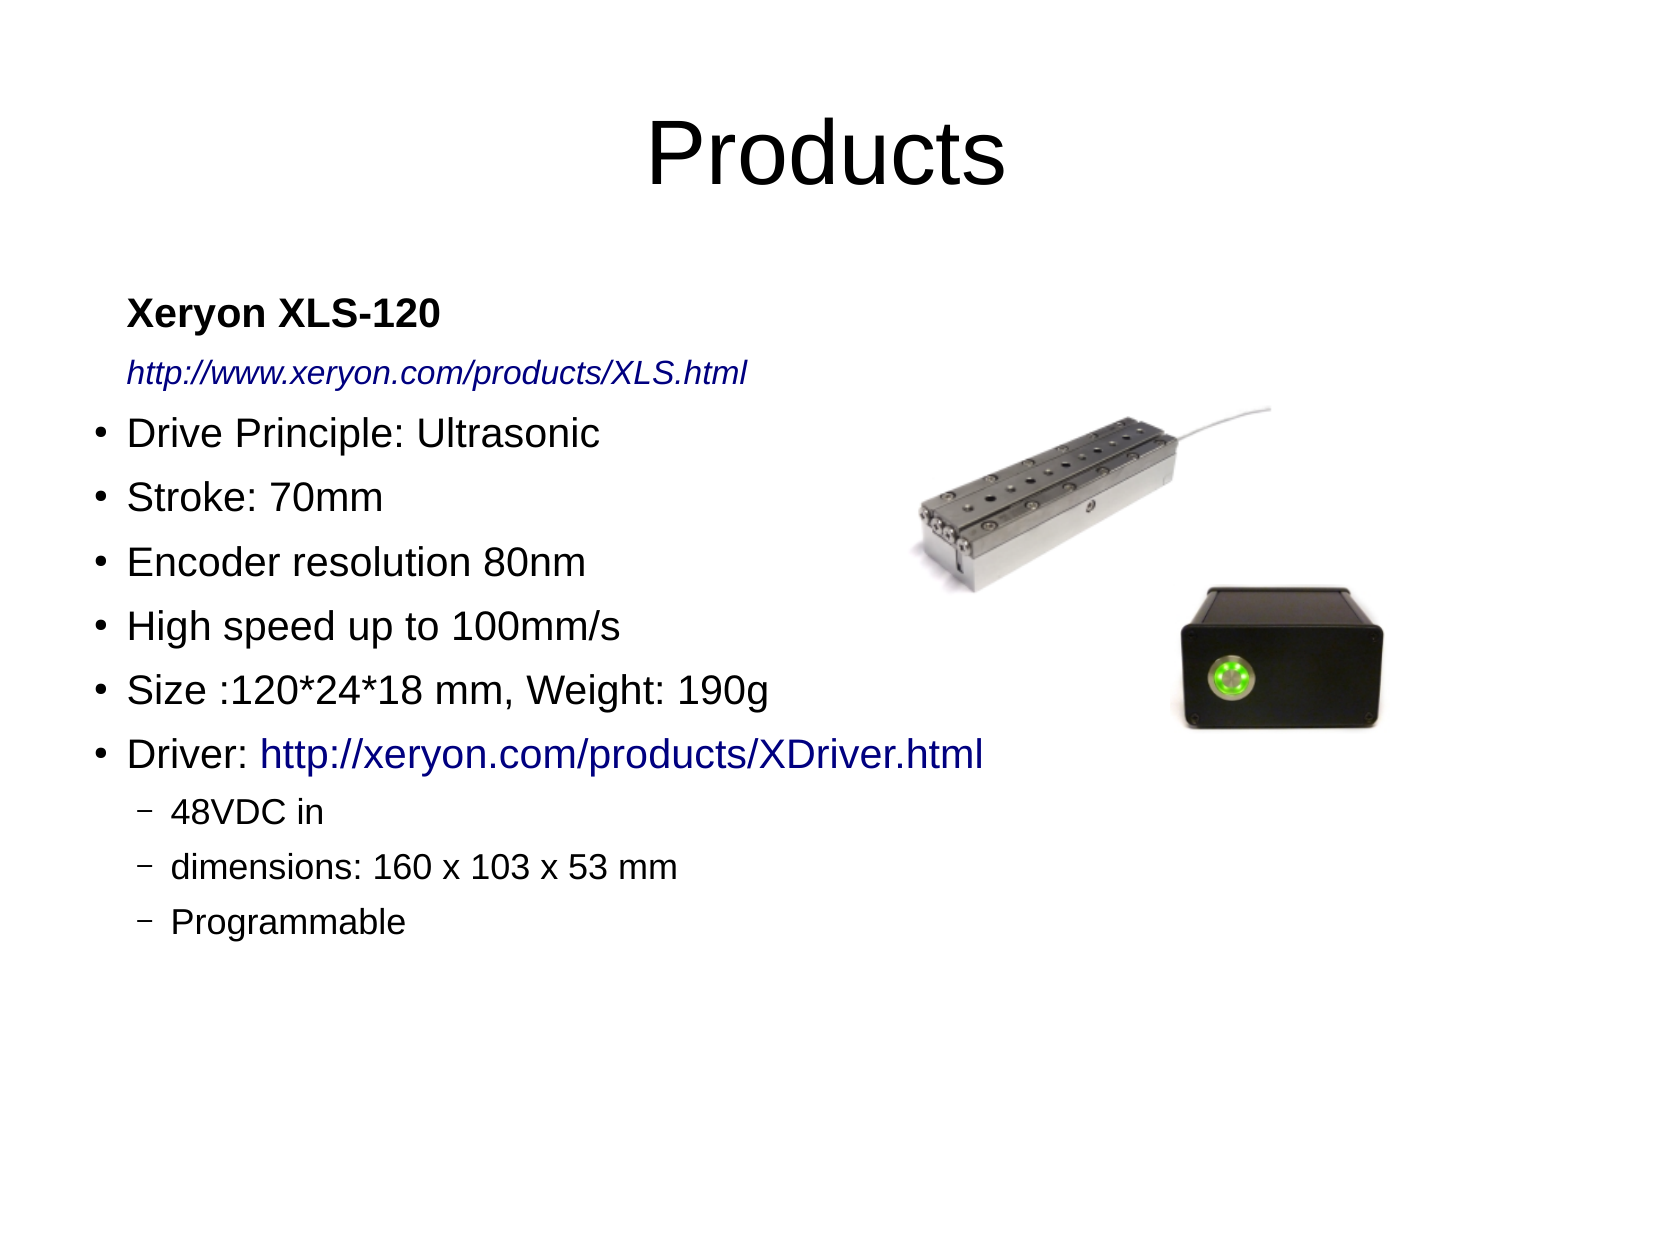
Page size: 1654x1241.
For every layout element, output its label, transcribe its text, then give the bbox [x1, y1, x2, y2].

list Xeryon XLS-120 http://www.xeryon.com/products/XLS.html Drive Principle: Ultrasonic Stroke: 70mm Encoder resolution 80nm High speed up to 100mm/s Size :120*24*18 mm, Weight: 190g Driver: http://xeryon.com/products/XDriver.html 48VDC in dimensions: 160 x 103 x 53 mm Programmable [82, 290, 1571, 1010]
picture [906, 404, 1390, 734]
title Products [82, 49, 1571, 257]
